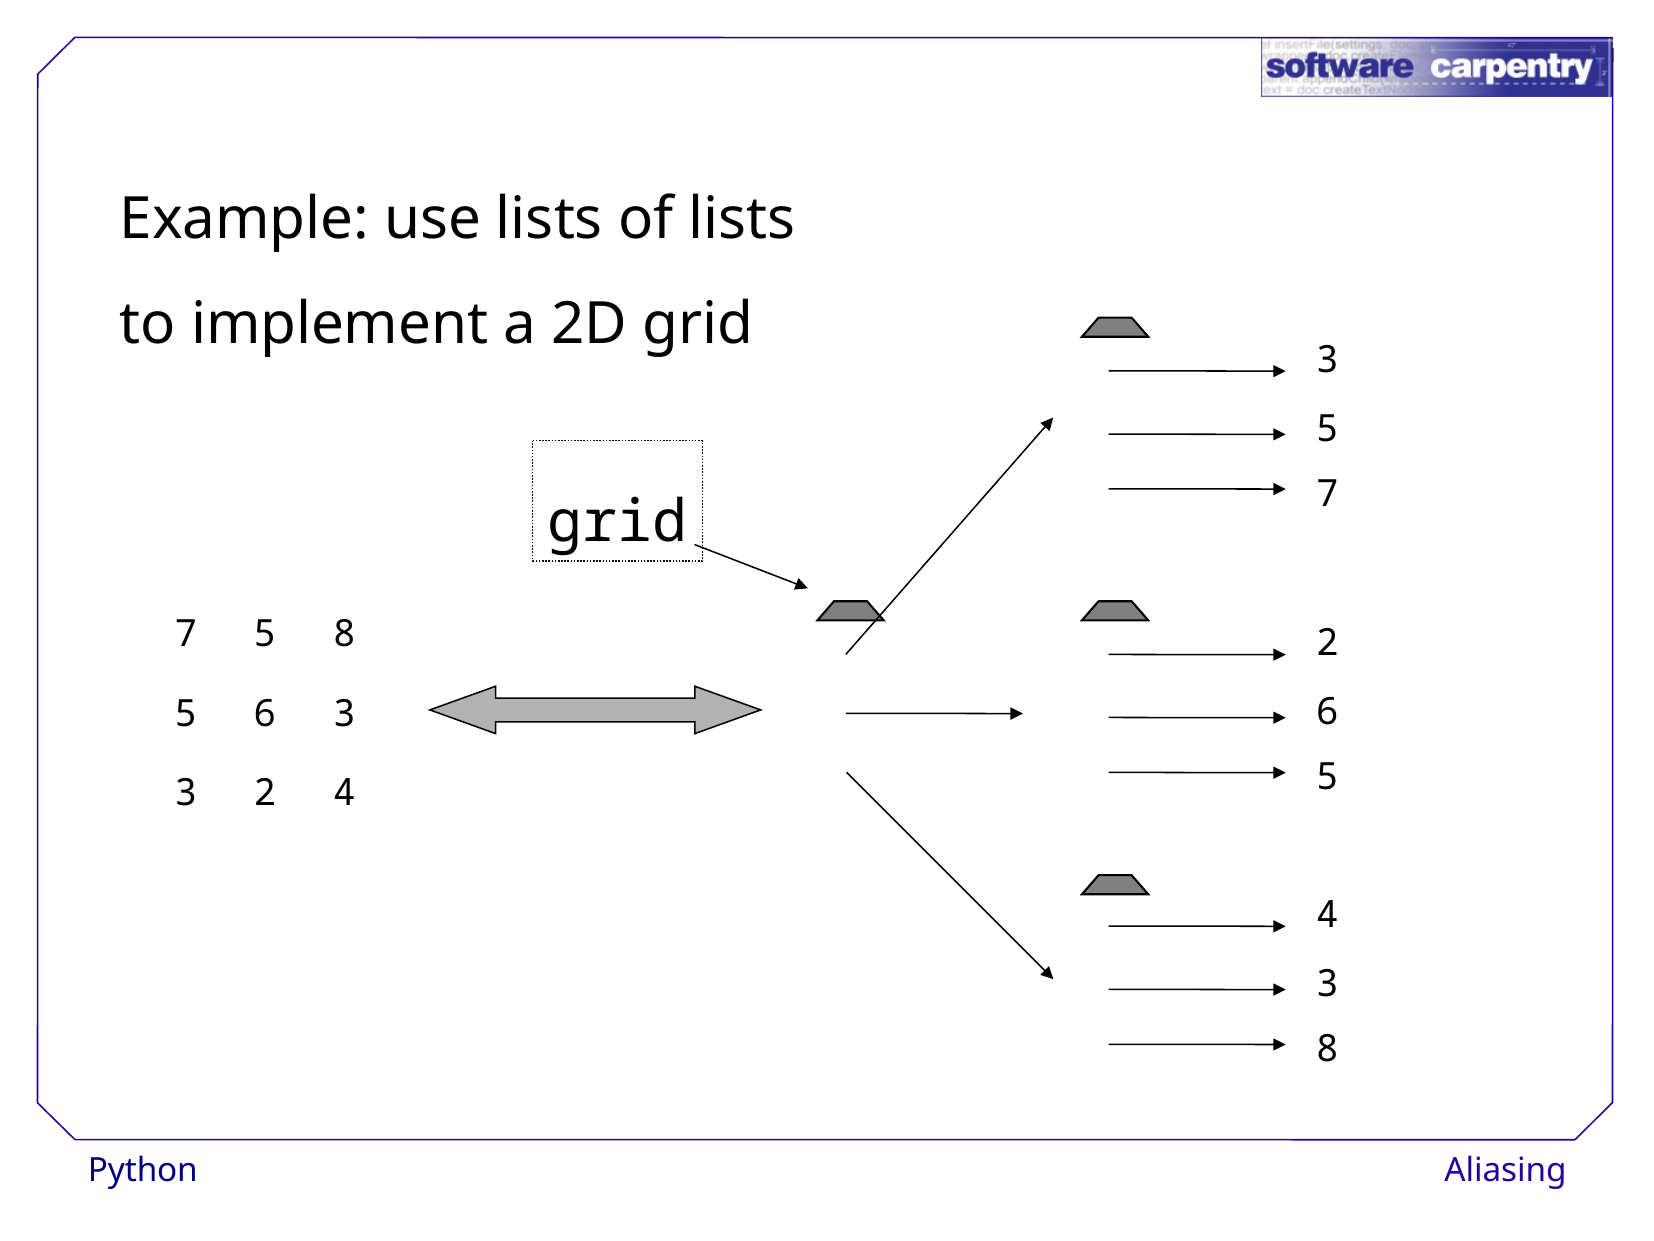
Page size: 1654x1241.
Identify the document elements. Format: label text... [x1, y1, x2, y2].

table_cell [1082, 1015, 1148, 1075]
table_cell 4 [304, 751, 385, 830]
text_box 7 [1289, 471, 1365, 528]
table_cell [1082, 680, 1148, 741]
text_box [1082, 601, 1149, 621]
table_header 8 [304, 592, 385, 670]
text_box [817, 601, 879, 621]
table_header 5 [225, 592, 304, 670]
text_box [429, 686, 761, 734]
text_box 4 [1289, 873, 1365, 934]
table_header 7 [146, 592, 225, 670]
table_cell [1082, 397, 1148, 457]
text_box grid [532, 440, 703, 562]
table_cell [818, 680, 884, 741]
text_box 5 [1289, 379, 1365, 471]
table_cell [1082, 457, 1148, 518]
text_box 2 [1289, 602, 1365, 663]
table_header [1082, 621, 1148, 680]
text_box 3 [1289, 934, 1365, 1026]
table_cell 2 [225, 751, 304, 830]
text_box [1082, 875, 1149, 895]
table_cell [1082, 741, 1148, 801]
table_cell [818, 741, 884, 801]
text_box 6 [1289, 663, 1365, 755]
text_box 3 [1289, 318, 1365, 379]
table_header [1082, 895, 1148, 954]
text_box 8 [1289, 1026, 1365, 1084]
table_cell [1082, 954, 1148, 1015]
text_box 5 [1289, 755, 1365, 812]
text_box [1082, 317, 1149, 337]
table_cell 6 [225, 670, 304, 751]
table_header [1082, 337, 1148, 397]
table_cell 3 [146, 751, 225, 830]
text_box Example: use lists of lists to implement a 2D grid [104, 137, 812, 364]
table_cell 5 [146, 670, 225, 751]
table_header [818, 621, 884, 680]
table_cell 3 [304, 670, 385, 751]
picture [1261, 39, 1613, 97]
